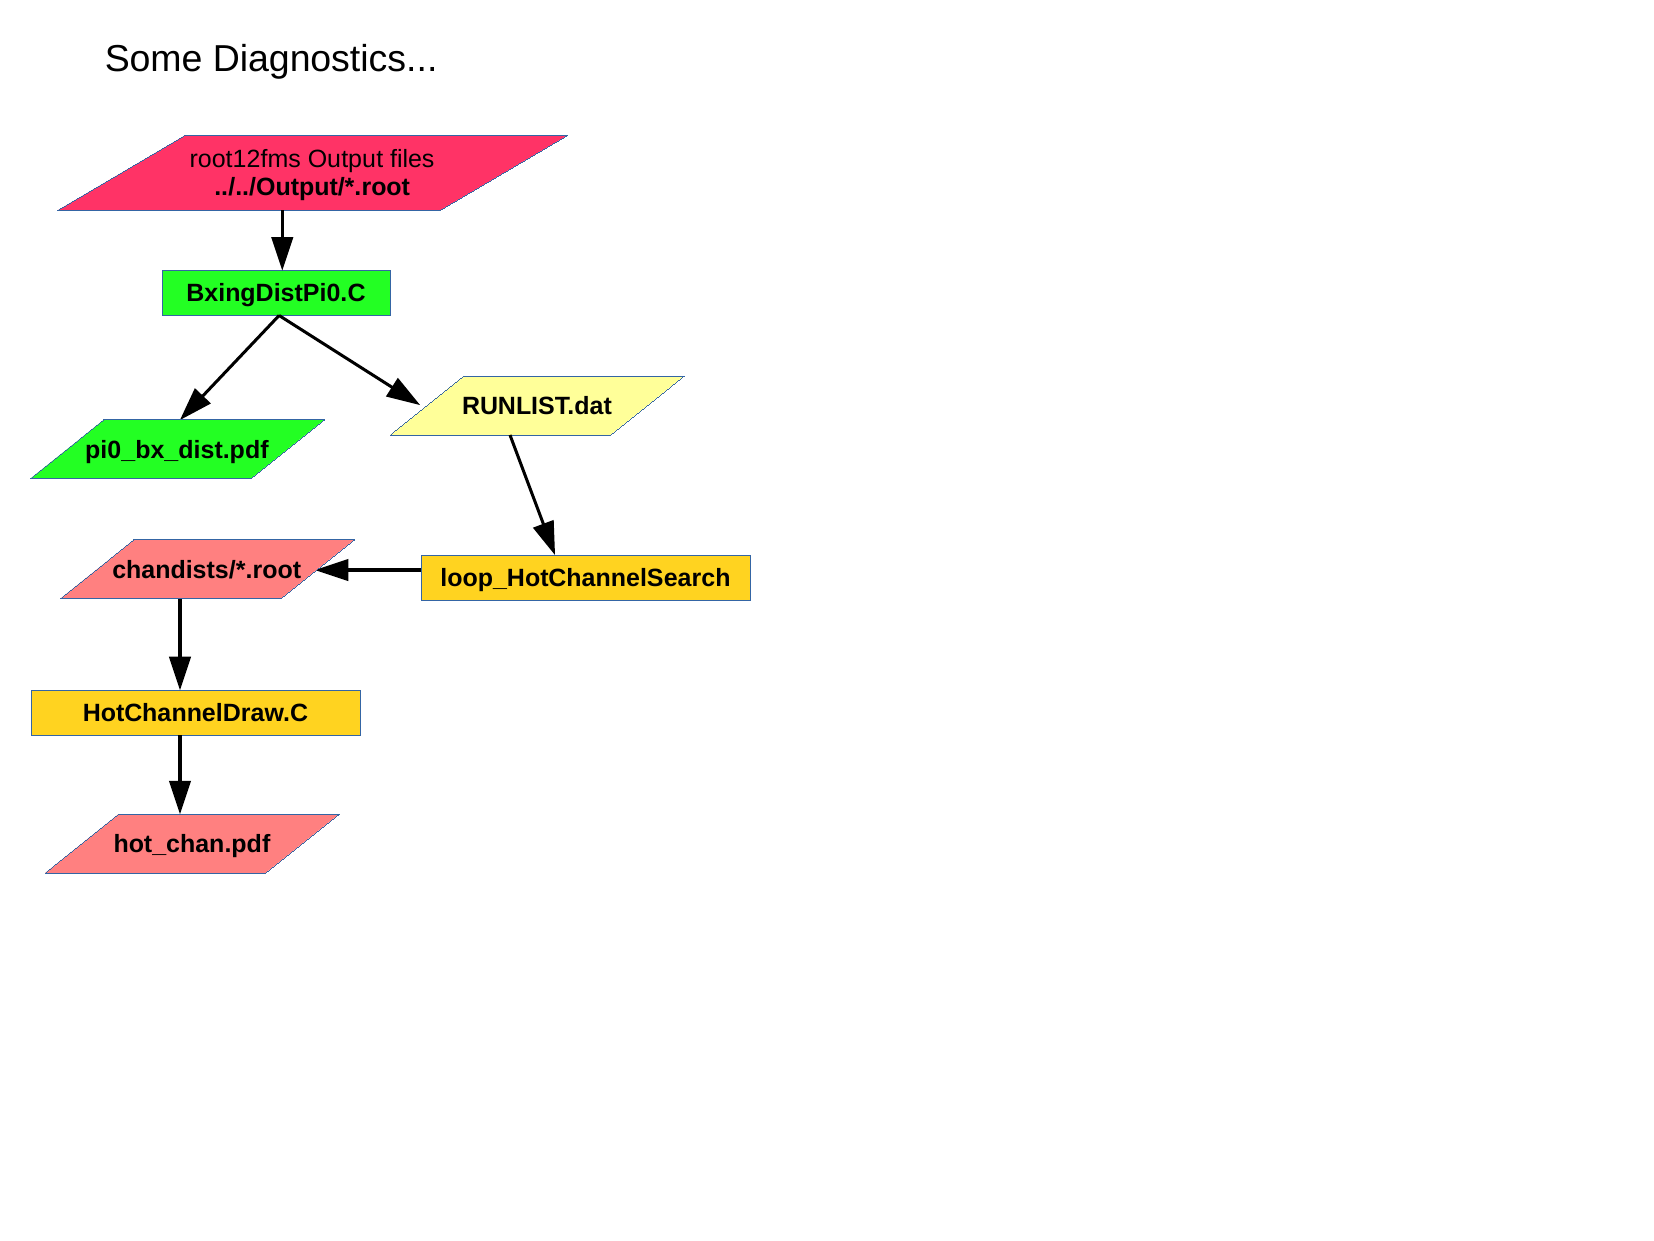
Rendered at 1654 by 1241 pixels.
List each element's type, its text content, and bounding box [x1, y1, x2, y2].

text_box pi0_bx_dist.pdf [30, 419, 325, 479]
text_box Some Diagnostics... [90, 30, 1081, 87]
text_box hot_chan.pdf [45, 814, 340, 874]
text_box chandists/*.root [60, 539, 355, 599]
text_box root12fms Output files ../../Output/*.root [57, 135, 568, 211]
text_box HotChannelDraw.C [31, 690, 360, 735]
text_box RUNLIST.dat [390, 376, 685, 436]
text_box loop_HotChannelSearch [421, 555, 750, 600]
text_box BxingDistPi0.C [162, 270, 391, 316]
